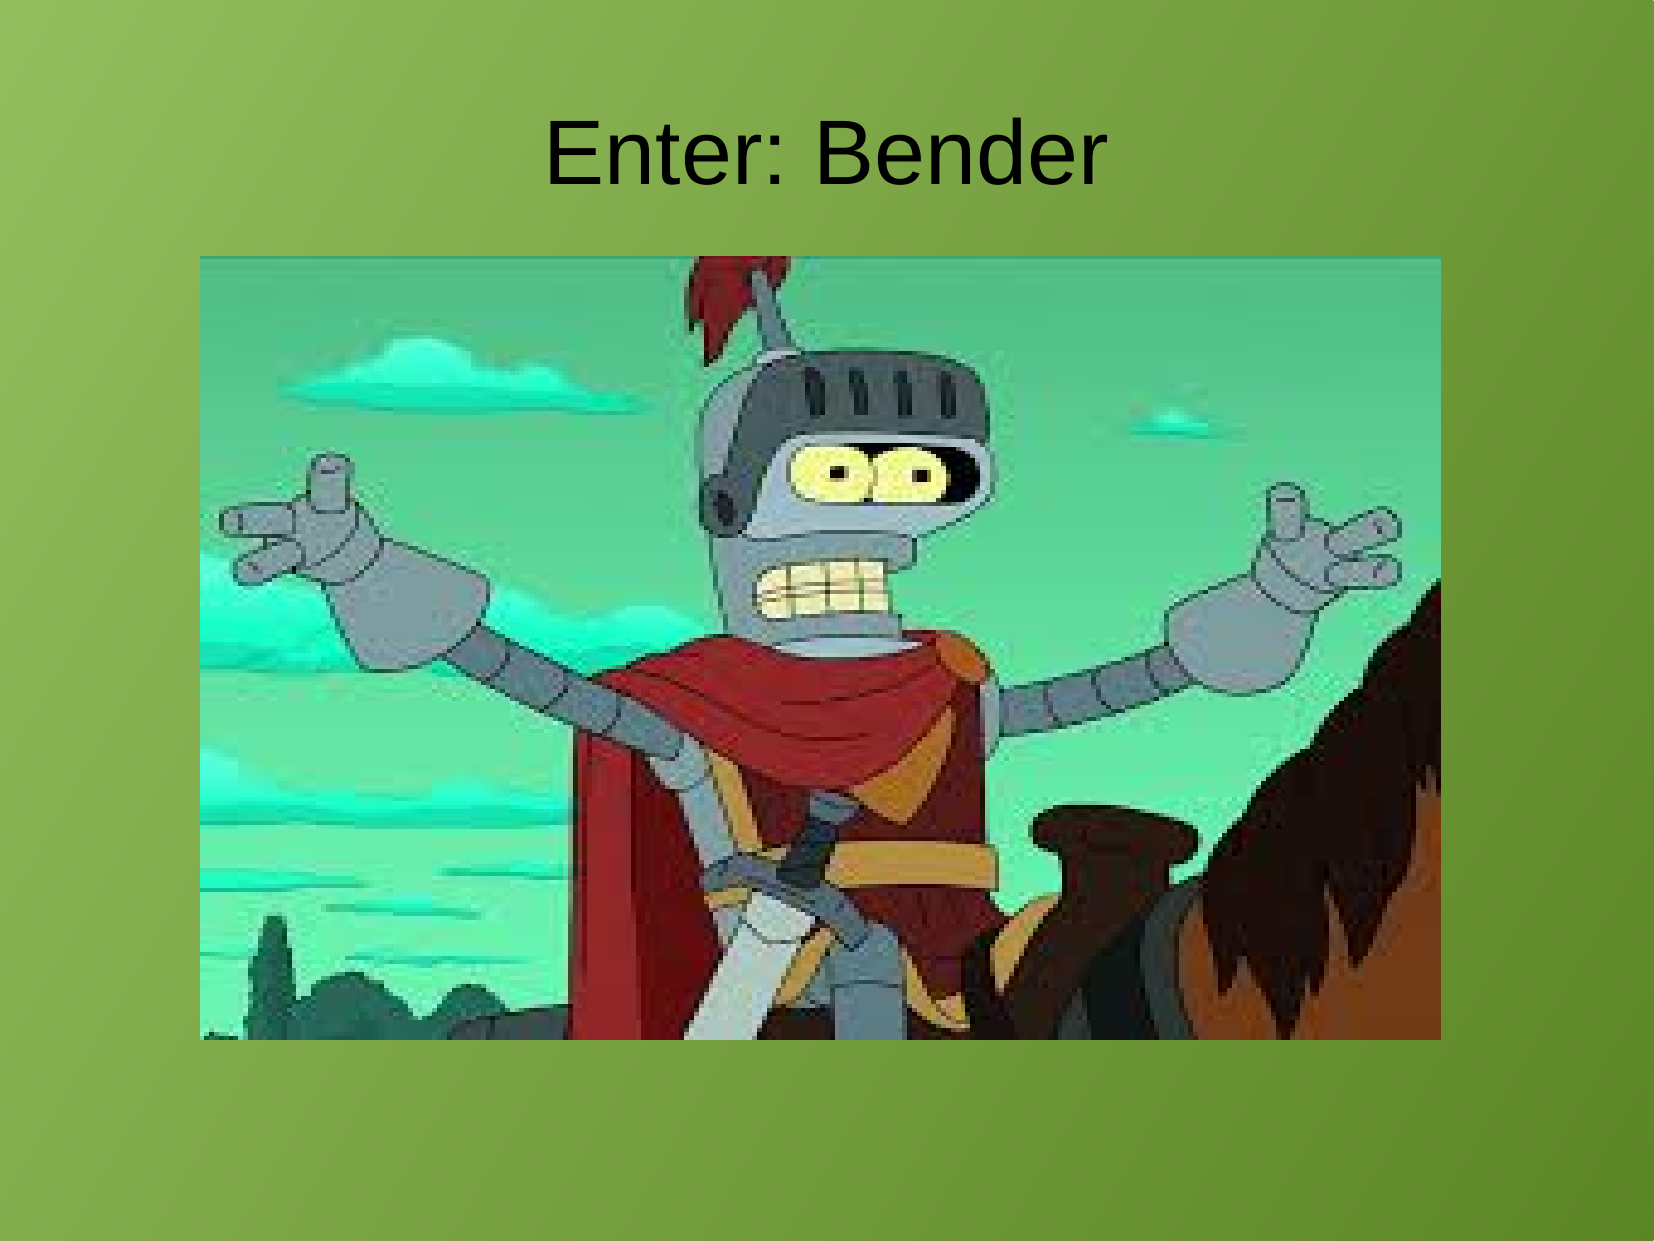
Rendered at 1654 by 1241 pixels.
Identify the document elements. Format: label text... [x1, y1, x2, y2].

picture [200, 256, 1441, 1040]
title Enter: Bender [82, 49, 1571, 257]
